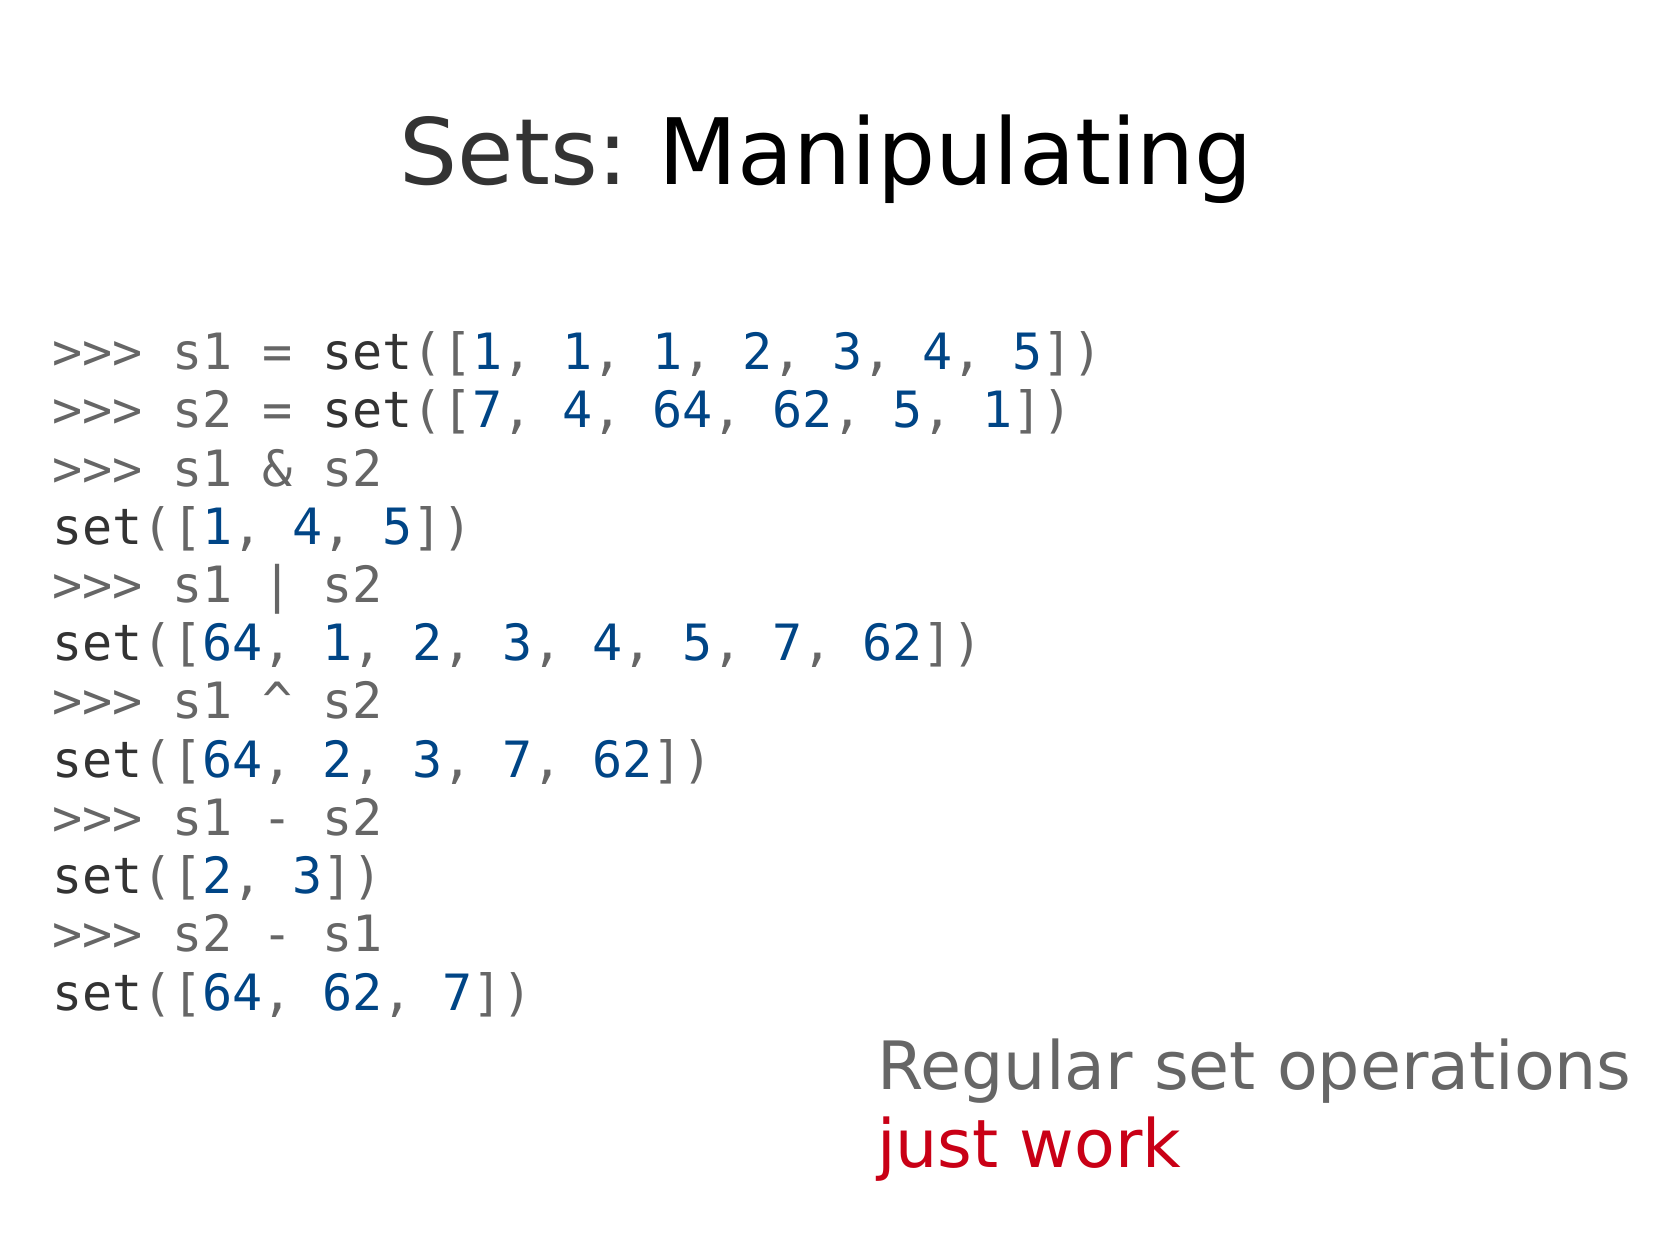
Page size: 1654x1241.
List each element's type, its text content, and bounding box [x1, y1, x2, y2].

title Sets: Manipulating [82, 49, 1571, 257]
text_box Regular set operations just work [862, 1020, 1647, 1191]
text_box >>> s1 = set([1, 1, 1, 2, 3, 4, 5]) >>> s2 = set([7, 4, 64, 62, 5, 1]) >>> s1 & s2 set([1, 4, 5]) >>> s1 | s2 set([64, 1, 2, 3, 4, 5, 7, 62]) >>> s1 ^ s2 set([64, 2, 3, 7, 62]) >>> s1 - s2 set([2, 3]) >>> s2 - s1 set([64, 62, 7]) [37, 315, 1121, 1088]
